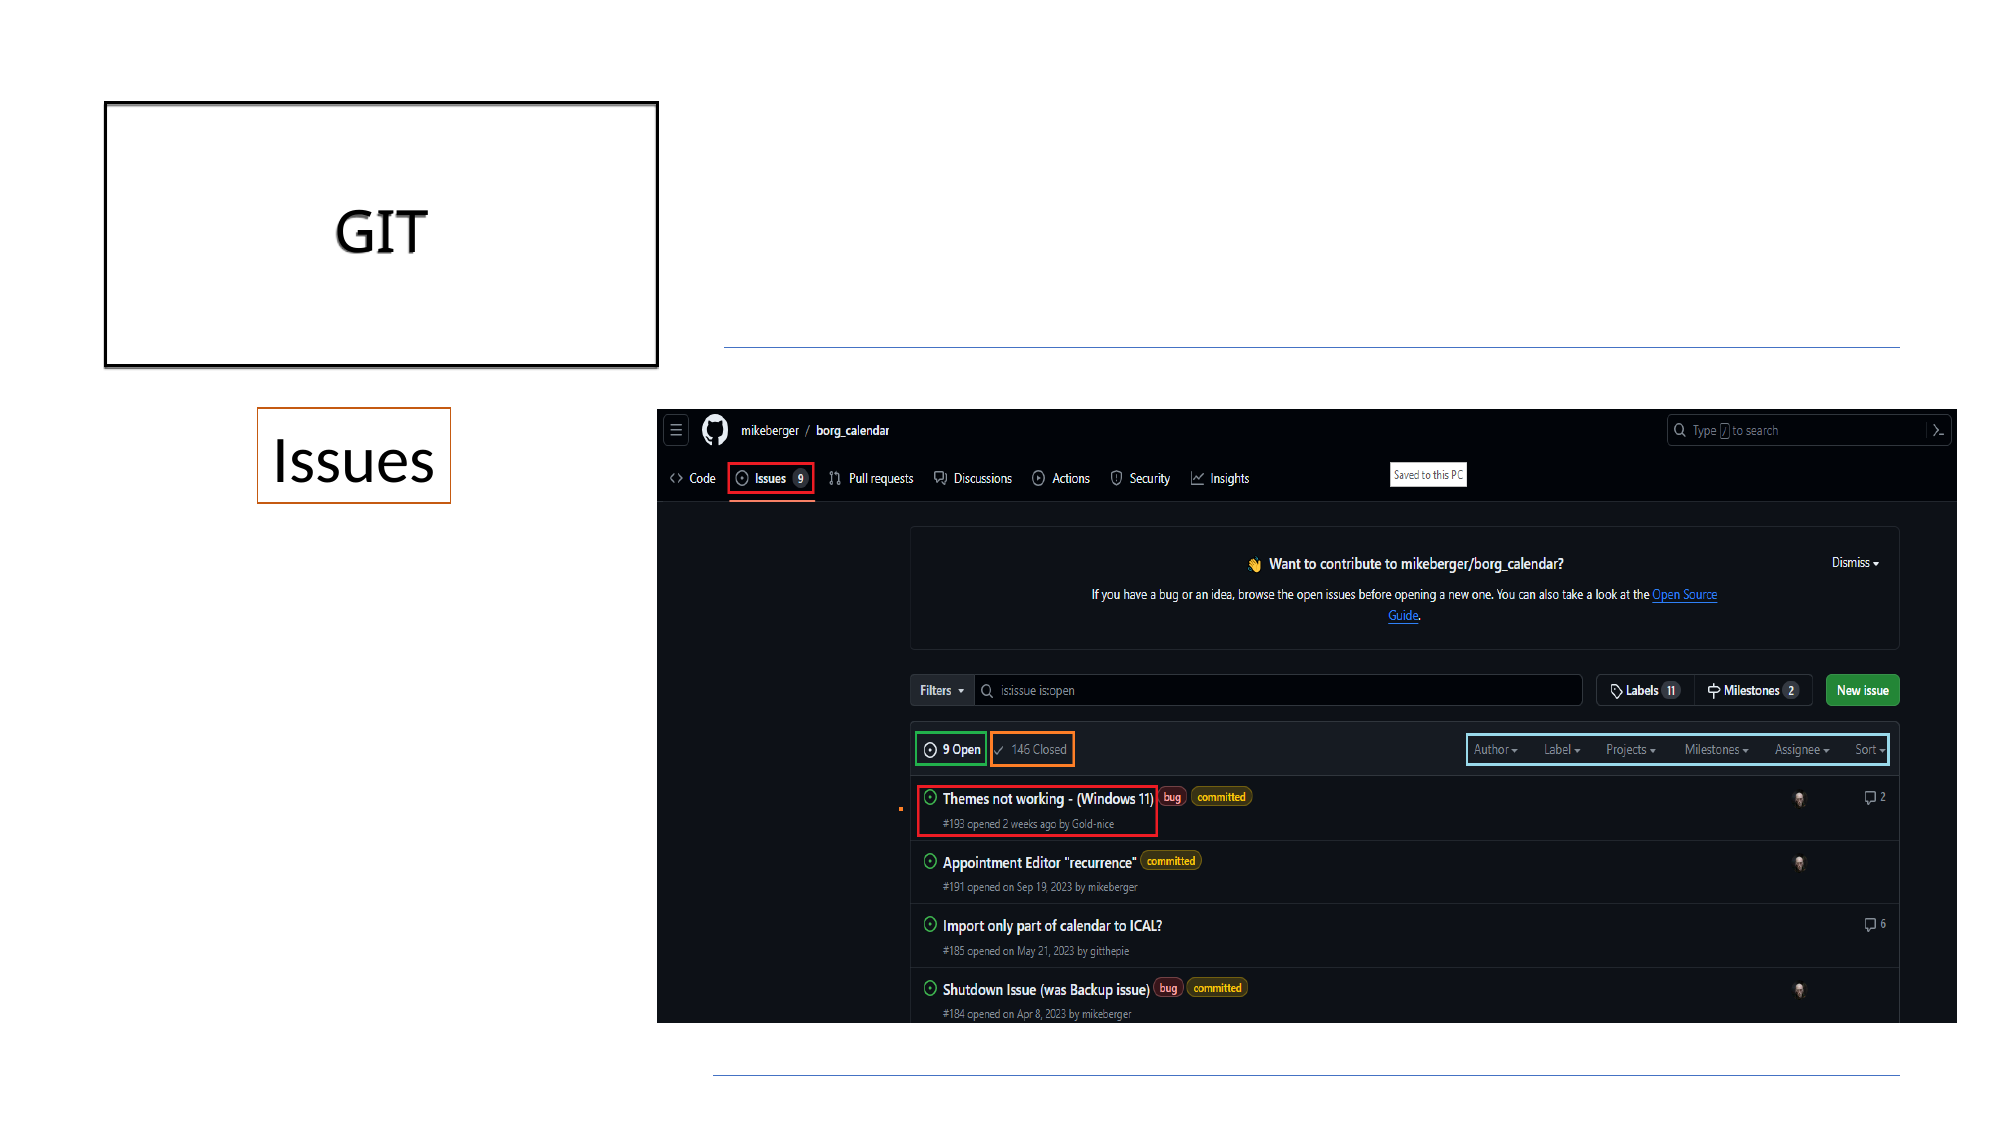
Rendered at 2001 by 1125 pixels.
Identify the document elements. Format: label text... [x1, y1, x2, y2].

title GIT [105, 102, 658, 366]
text_box Issues [258, 408, 451, 503]
picture [657, 409, 1957, 1023]
